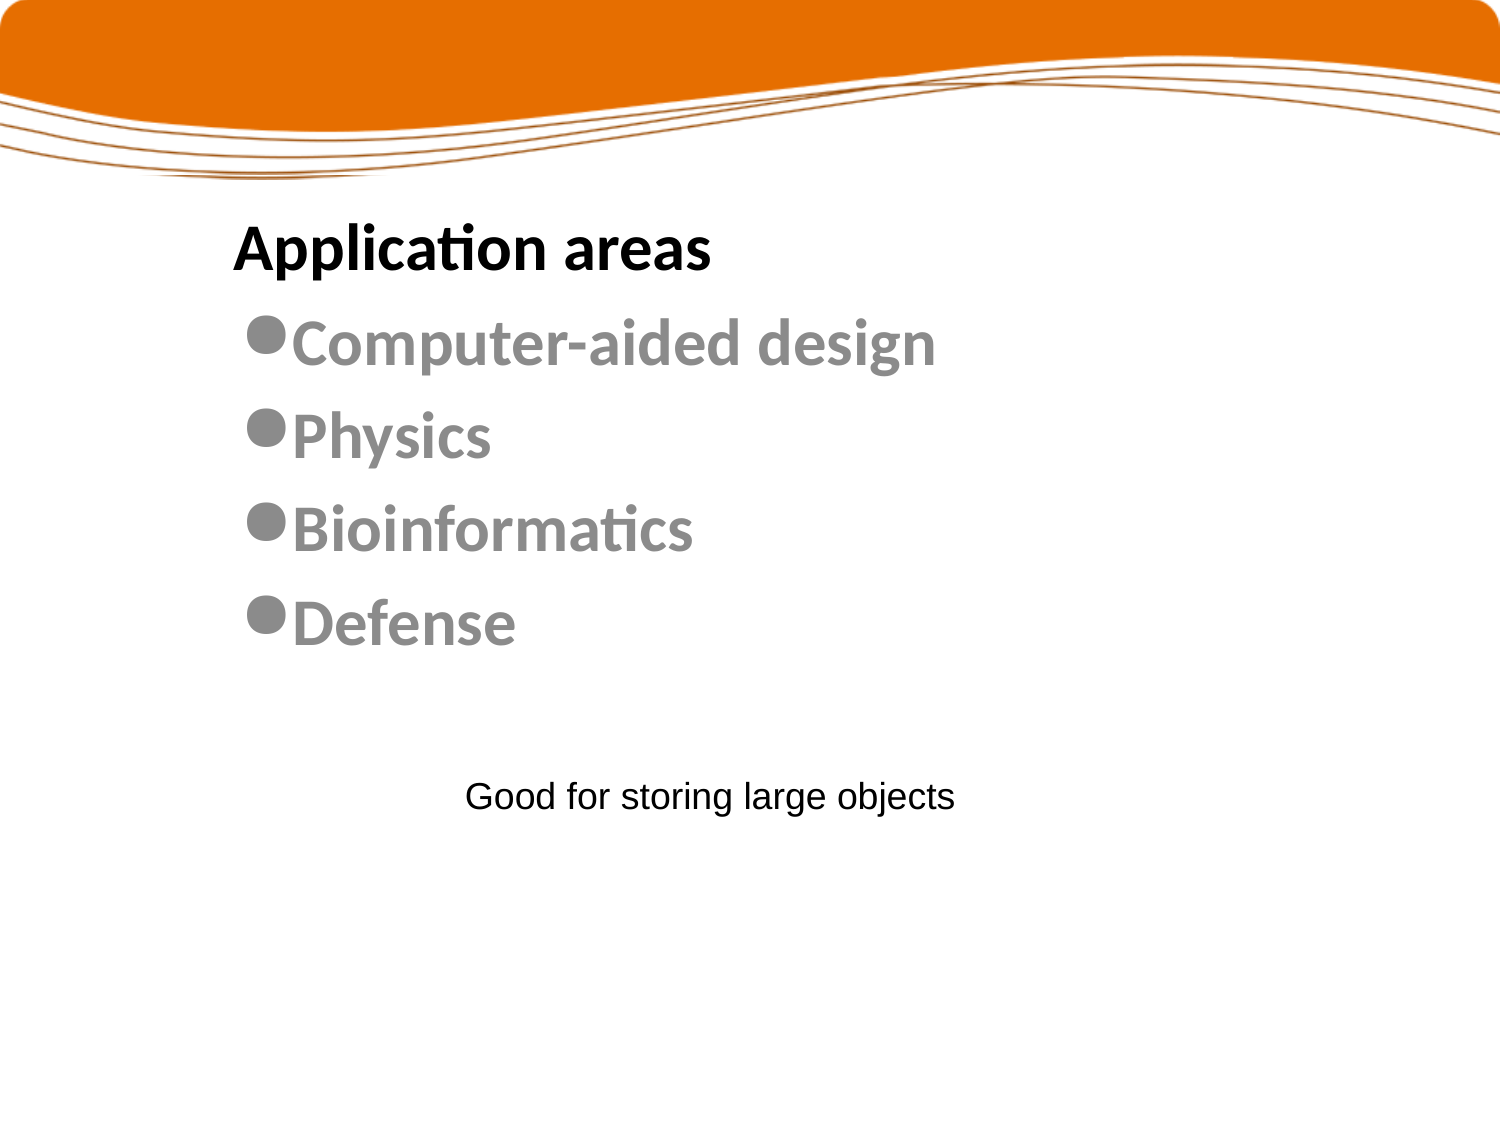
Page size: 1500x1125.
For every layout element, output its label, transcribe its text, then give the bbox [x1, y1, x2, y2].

text_box Application areas [218, 196, 1305, 292]
text_box Computer-aided design Physics Bioinformatics Defense [225, 290, 1306, 988]
text_box Good for storing large objects [450, 768, 971, 826]
picture [0, 0, 1500, 180]
